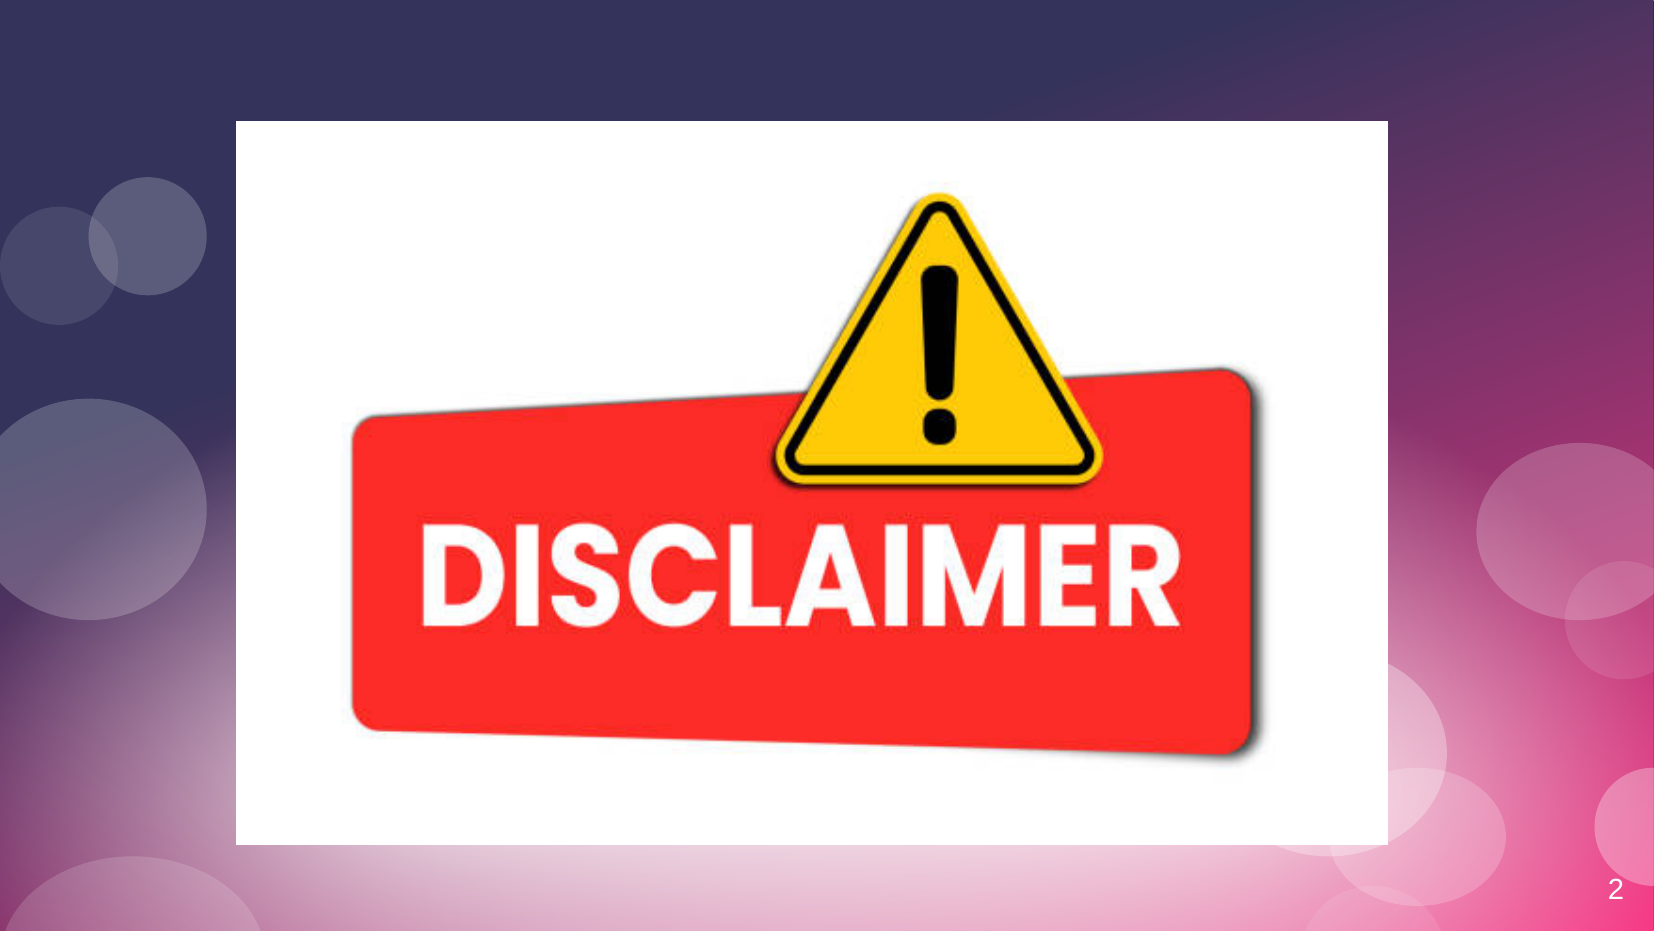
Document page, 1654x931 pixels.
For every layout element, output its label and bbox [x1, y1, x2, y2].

picture [236, 121, 1388, 845]
